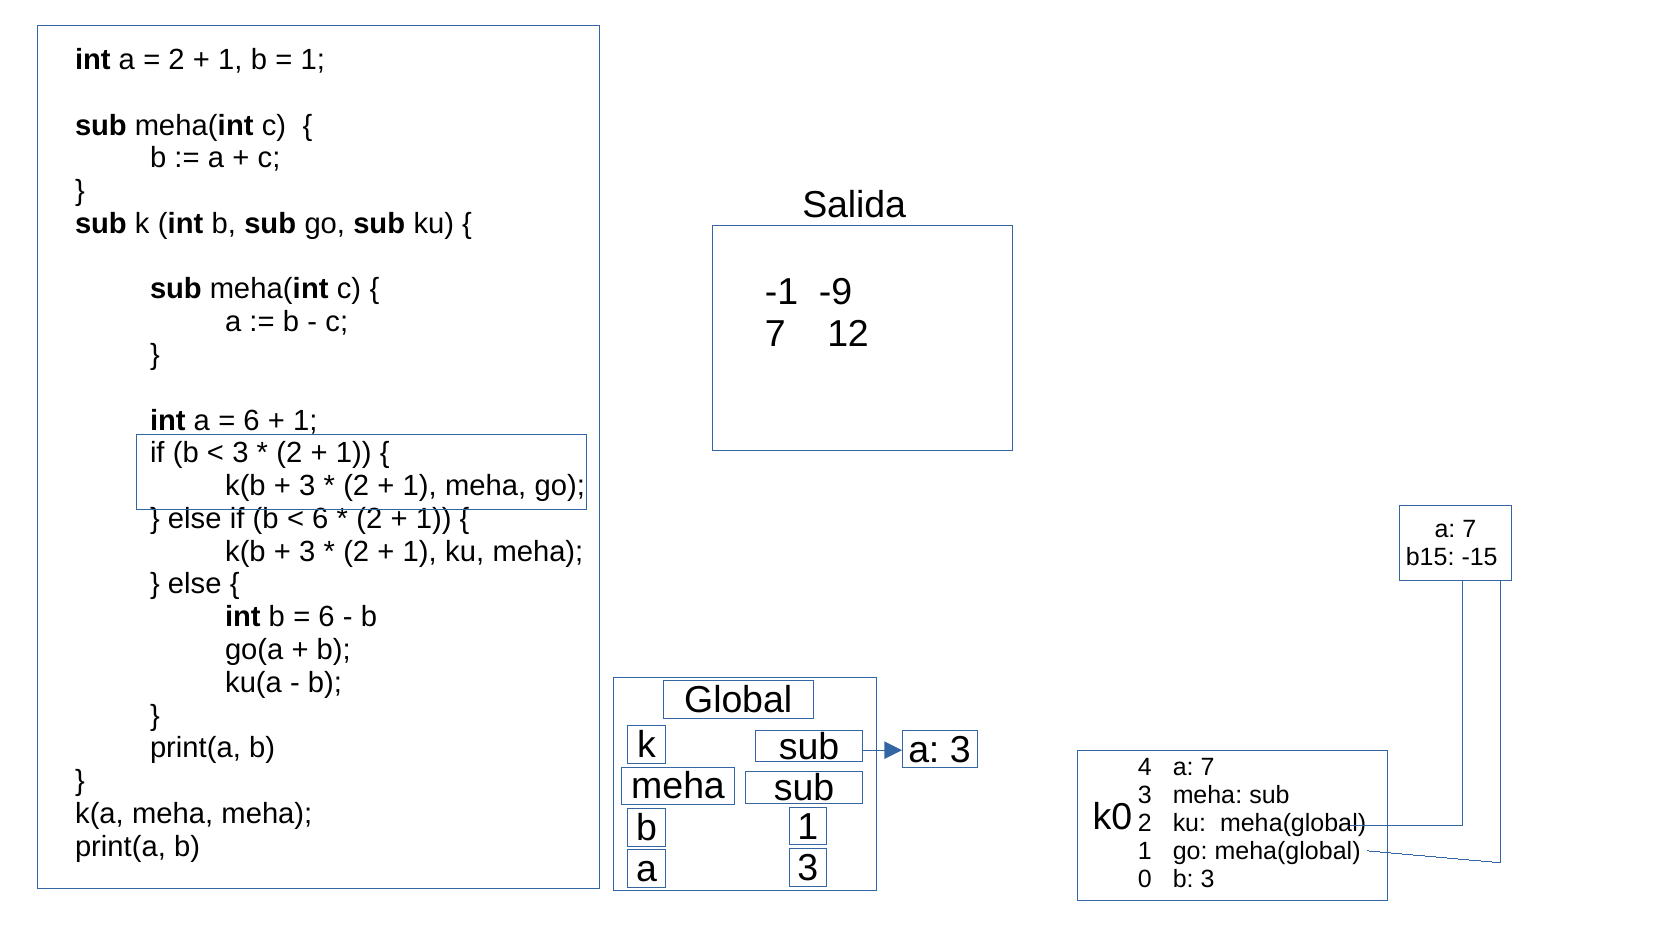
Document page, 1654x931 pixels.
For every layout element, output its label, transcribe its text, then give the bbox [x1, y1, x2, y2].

text_box a [627, 849, 666, 888]
text_box a: 3 [902, 730, 978, 768]
text_box sub [745, 771, 863, 804]
text_box 4 a: 7 3 meha: sub 2 ku: meha(global) 1 go: meha(global) 0 b: 3 [1123, 745, 1382, 901]
text_box -1 -9 7 12 [750, 262, 884, 362]
subtitle int a = 2 + 1, b = 1; sub meha(int c) { b := a + c; } sub k (int b, sub go, sub ku) { sub meha(int c) { a := b - c; } int a = 6 + 1; if (b < 3 * (2 + 1)) { k(b + 3 * (2 + 1), meha, go); } else if (b < 6 * (2 + 1)) { k(b + 3 * (2 + 1), ku, meha); } else { int b = 6 - b go(a + b); ku(a - b); } print(a, b) } k(a, meha, meha); print(a, b) [75, 43, 638, 863]
text_box b [627, 808, 666, 847]
text_box k [627, 725, 666, 764]
text_box k0 [1077, 787, 1123, 845]
text_box Global [663, 680, 814, 719]
text_box 3 [789, 848, 827, 887]
text_box meha [621, 767, 735, 805]
text_box Salida [787, 175, 921, 233]
text_box 1 [789, 807, 827, 845]
text_box sub [755, 730, 863, 762]
text_box a: 7 b15: -15 [1399, 505, 1512, 581]
